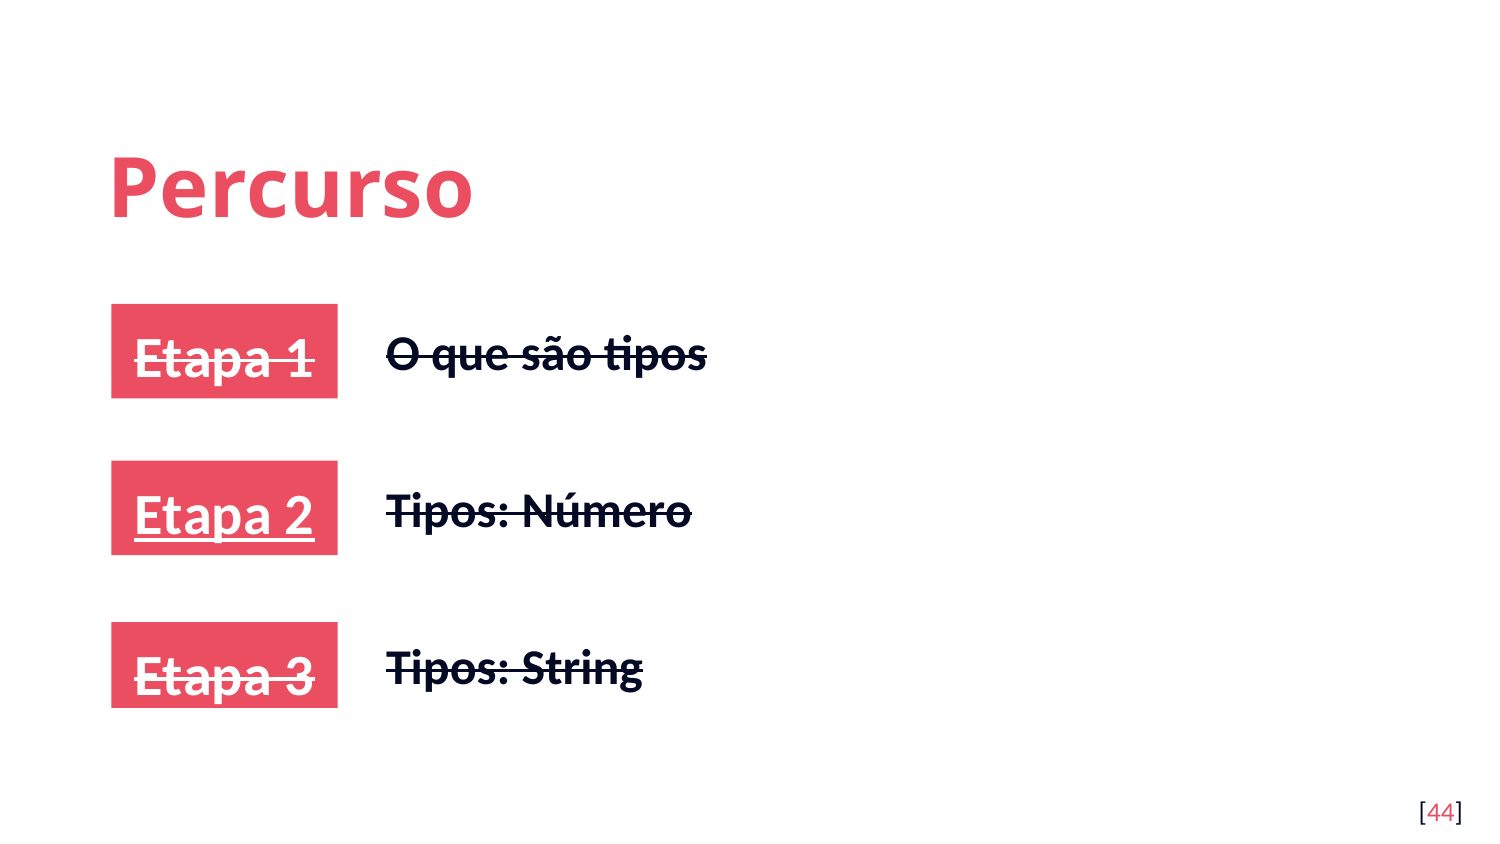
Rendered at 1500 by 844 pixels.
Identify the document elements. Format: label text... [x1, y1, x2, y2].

text_box Etapa 1 [111, 303, 338, 399]
text_box Percurso [92, 104, 1309, 243]
text_box Etapa 3 [111, 622, 338, 708]
text_box O que são tipos [371, 313, 1384, 389]
slide_number [44] [1403, 779, 1494, 844]
text_box Tipos: Número [371, 470, 1384, 546]
text_box Tipos: String [371, 627, 1384, 703]
text_box Etapa 2 [111, 460, 338, 556]
